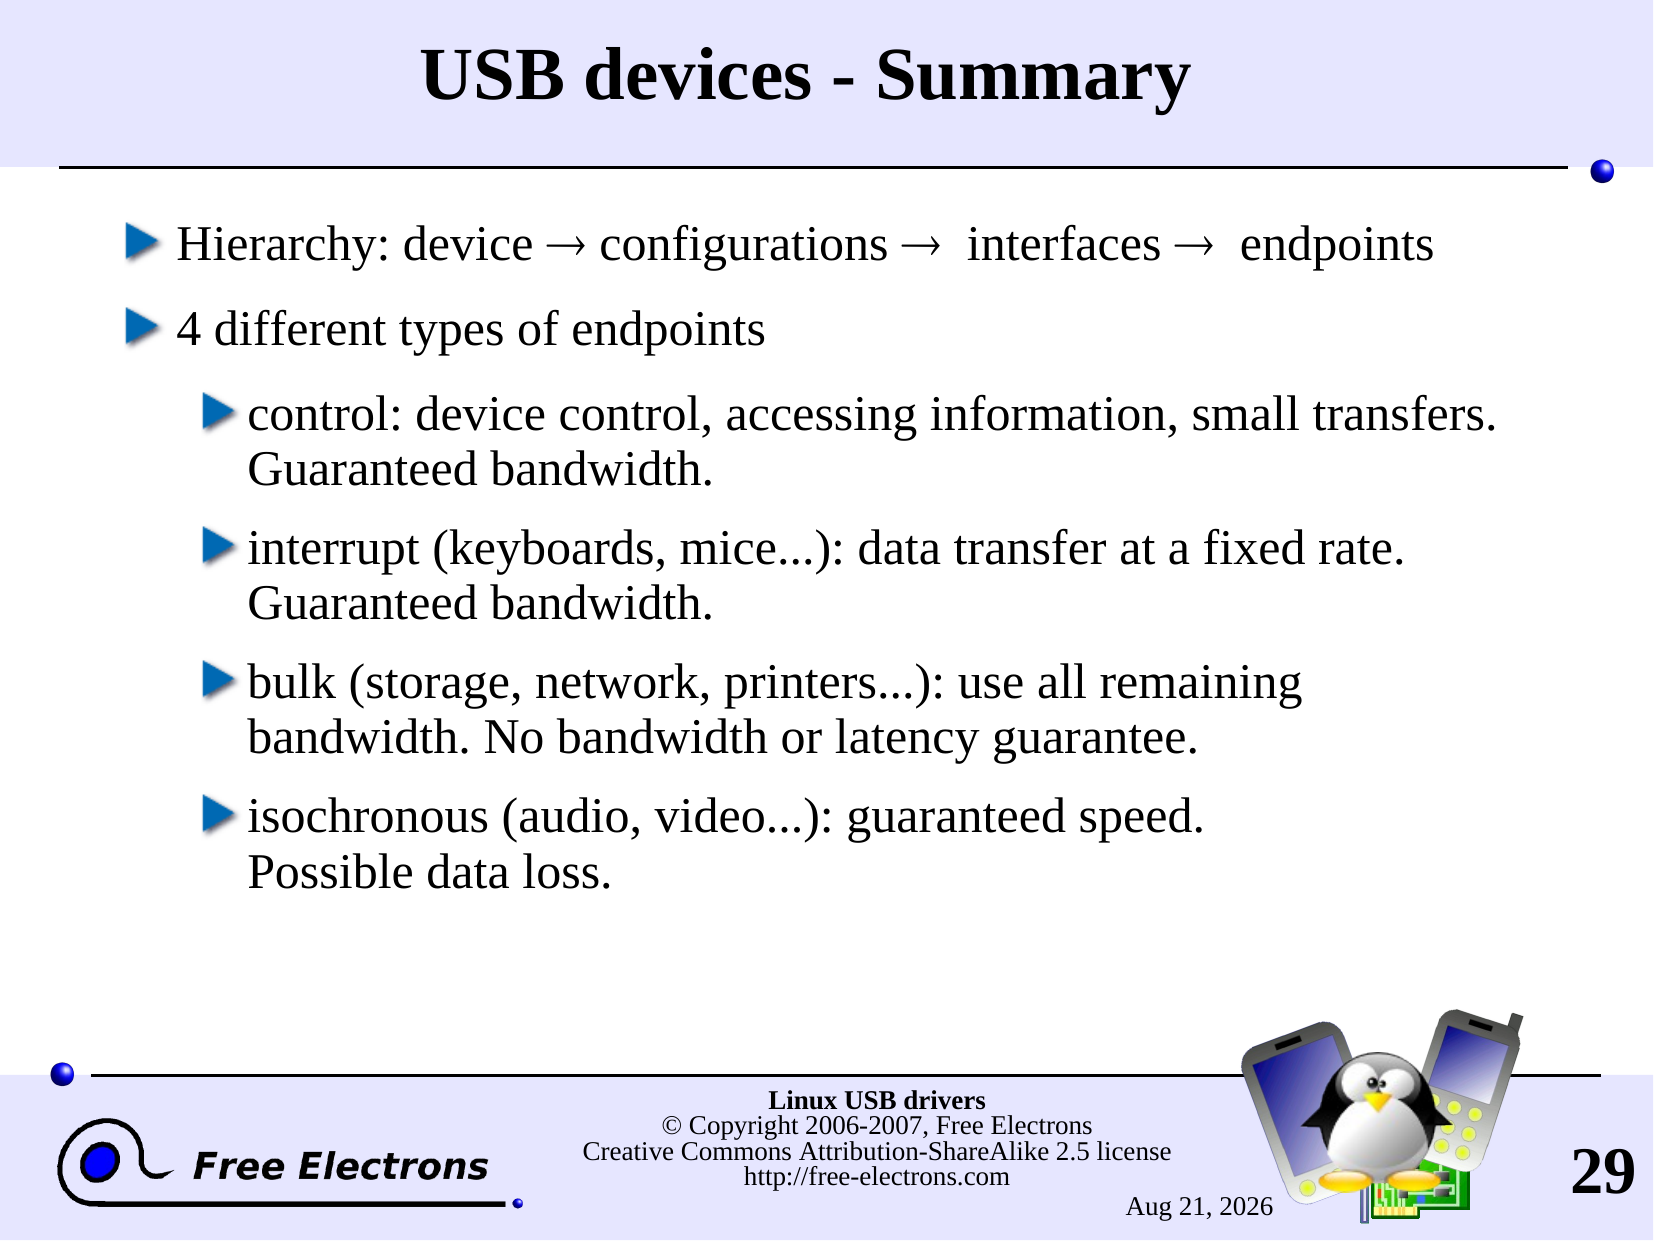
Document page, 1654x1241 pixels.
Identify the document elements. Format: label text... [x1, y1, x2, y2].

picture [1231, 1007, 1538, 1241]
title USB devices - Summary [60, 25, 1551, 124]
list Hierarchy: device  configurations  interfaces  endpoints 4 different types of endpoints control: device control, accessing information, small transfers. Guaranteed bandwidth. interrupt (keyboards, mice...): data transfer at a fixed rate. Guaranteed bandwidth. bulk (storage, network, printers...): use all remaining bandwidth. No bandwidth or latency guarantee. isochronous (audio, video...): guaranteed speed. Possible data loss. [105, 216, 1518, 1066]
picture [50, 1107, 527, 1216]
